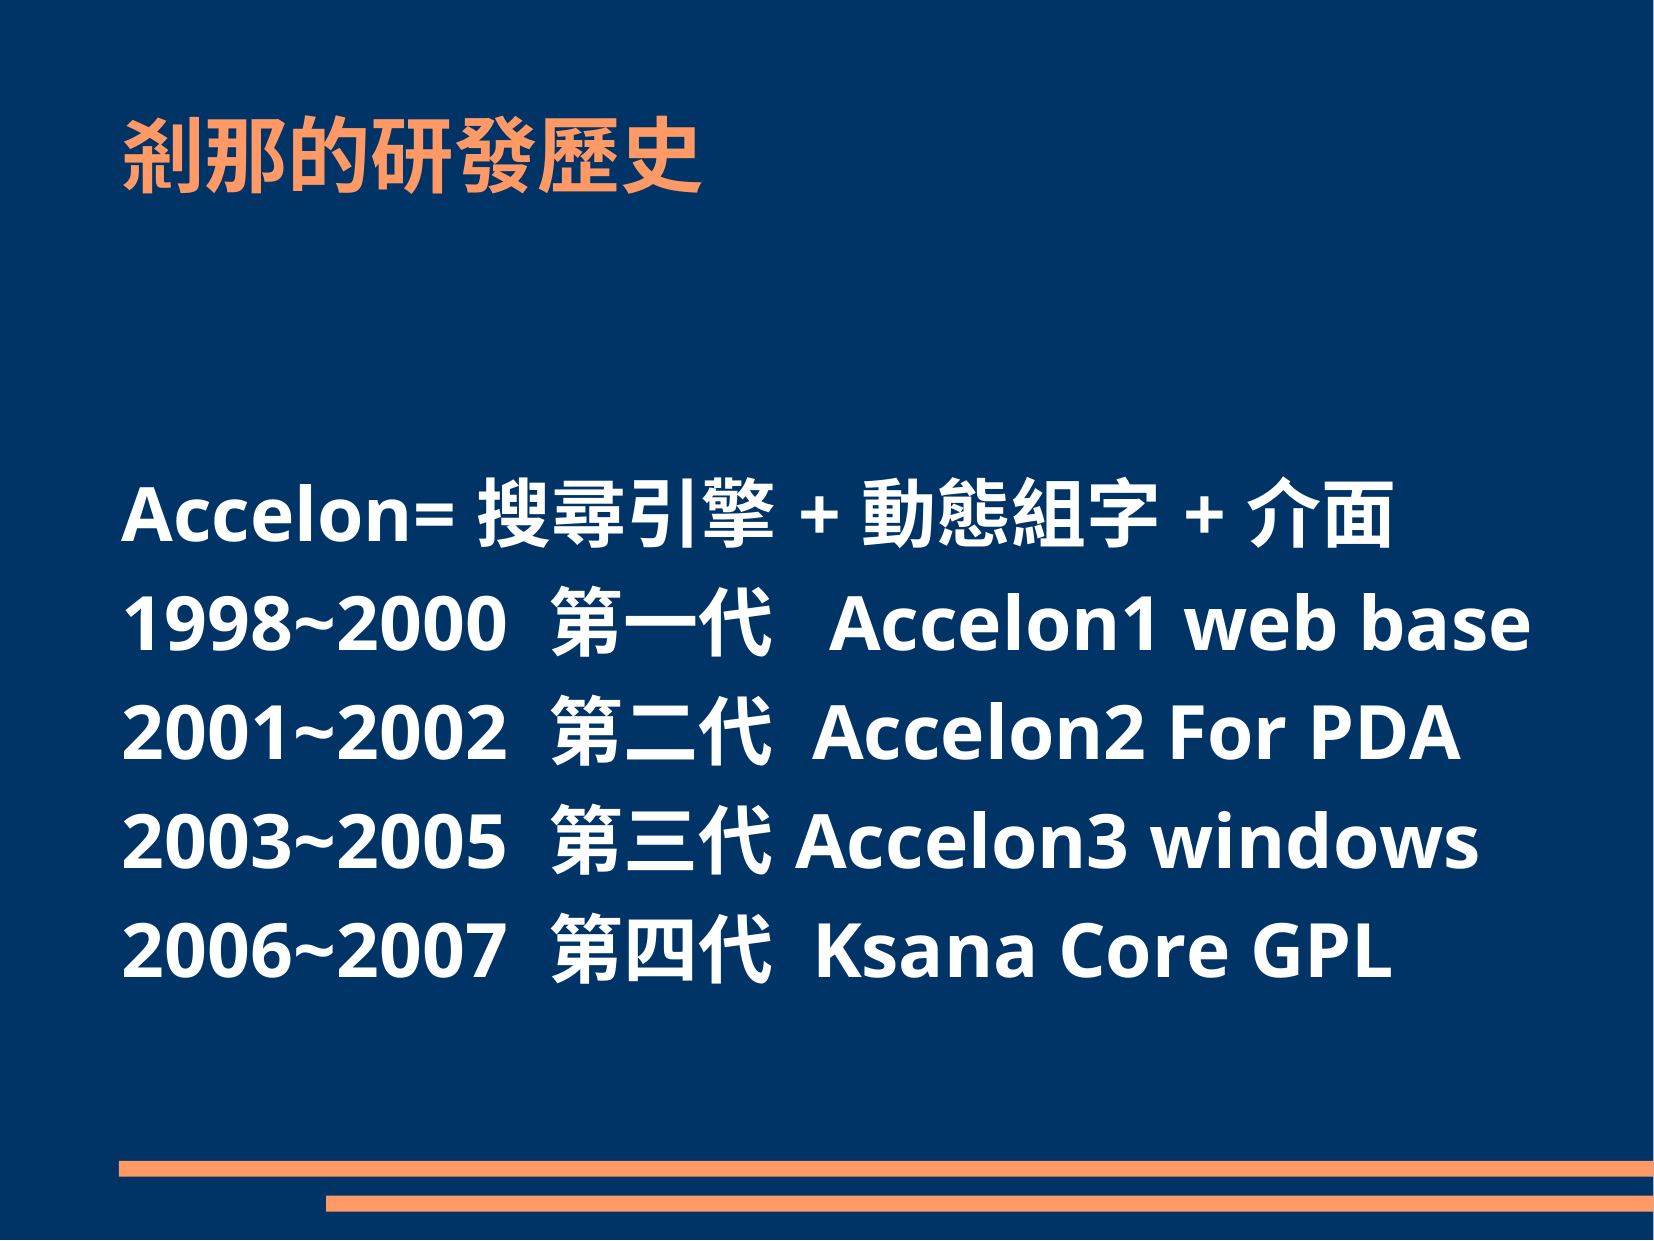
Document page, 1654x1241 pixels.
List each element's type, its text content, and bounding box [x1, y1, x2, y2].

subtitle Accelon=搜尋引擎+動態組字+介面 1998~2000 第一代 Accelon1 web base 2001~2002 第二代 Accelon2 For PDA 2003~2005 第三代Accelon3 windows 2006~2007 第四代 Ksana Core GPL [121, 322, 1561, 1132]
title 剎那的研發歷史 [121, 46, 1534, 254]
